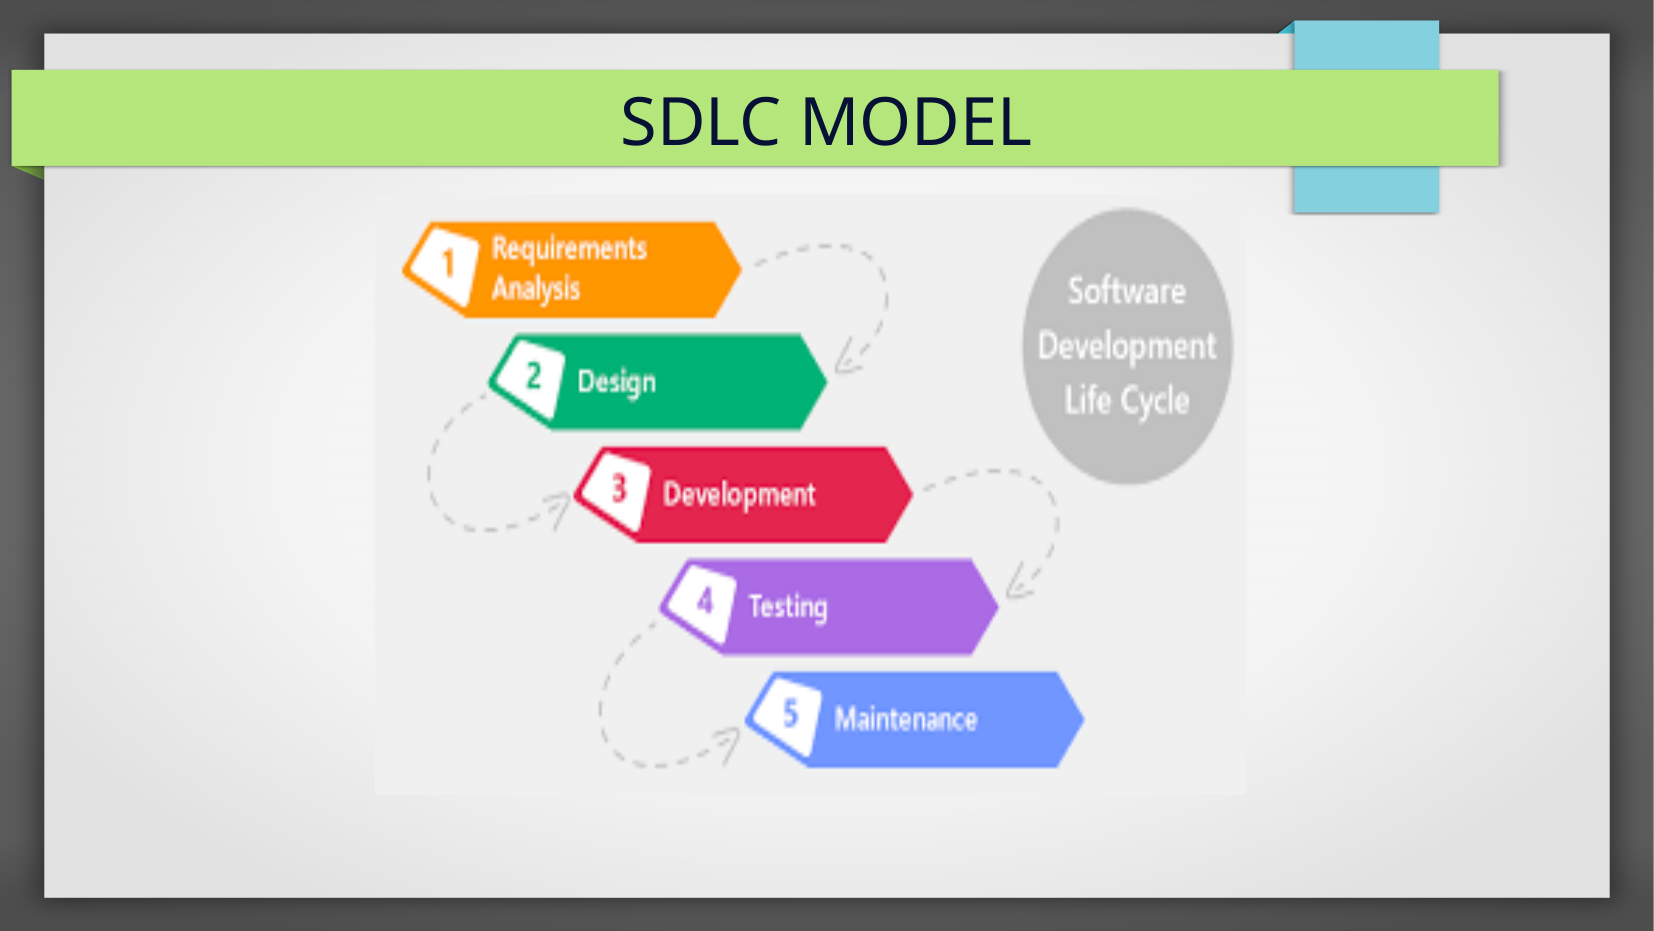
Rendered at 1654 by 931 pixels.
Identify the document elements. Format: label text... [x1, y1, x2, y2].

title SDLC MODEL [82, 45, 1571, 196]
picture [0, 0, 1654, 931]
